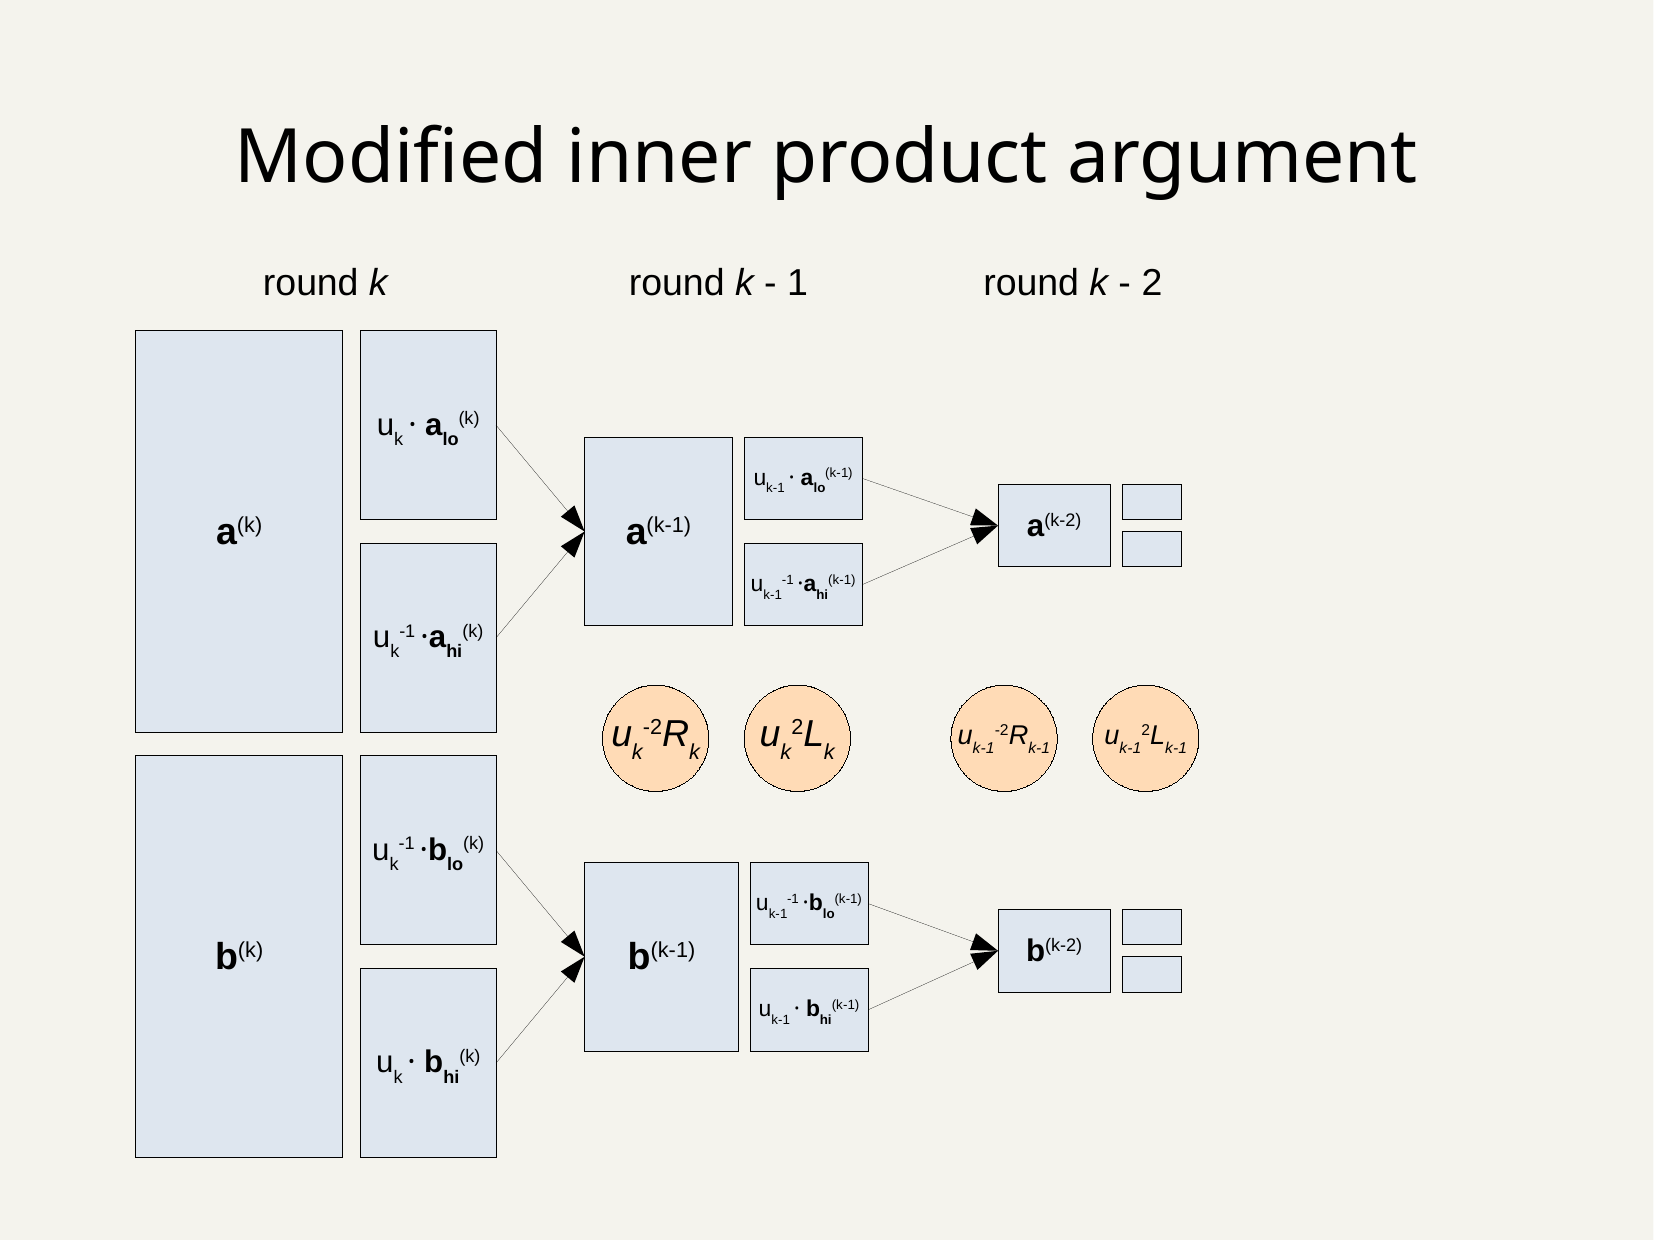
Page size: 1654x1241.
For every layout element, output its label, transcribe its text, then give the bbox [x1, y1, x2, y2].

text_box b(k-2) [998, 909, 1111, 993]
text_box [1122, 909, 1182, 945]
text_box uk-1 · alo(k-1) [744, 437, 863, 520]
text_box [1122, 956, 1182, 993]
text_box b(k-1) [584, 862, 739, 1052]
text_box round k - 1 [614, 253, 823, 311]
text_box [1122, 531, 1182, 567]
title Modified inner product argument [82, 49, 1571, 257]
text_box uk-1 · bhi(k-1) [750, 968, 869, 1052]
text_box round k - 2 [968, 253, 1178, 311]
text_box b(k) [135, 755, 343, 1158]
text_box uk-12Lk-1 [1092, 685, 1199, 792]
text_box uk-2Rk [602, 685, 709, 792]
text_box uk2Lk [744, 685, 851, 792]
text_box uk-1-1 ·blo(k-1) [750, 862, 869, 945]
text_box uk · bhi(k) [360, 968, 497, 1158]
text_box a(k) [135, 330, 343, 733]
text_box uk-1 ·blo(k) [360, 755, 497, 945]
text_box [1122, 484, 1182, 520]
text_box uk-1-1 ·ahi(k-1) [744, 543, 863, 626]
text_box round k [248, 253, 403, 311]
text_box a(k-2) [998, 484, 1111, 567]
text_box uk-1 ·ahi(k) [360, 543, 497, 733]
text_box a(k-1) [584, 437, 733, 626]
text_box uk · alo(k) [360, 330, 497, 520]
text_box uk-1-2Rk-1 [950, 685, 1058, 792]
